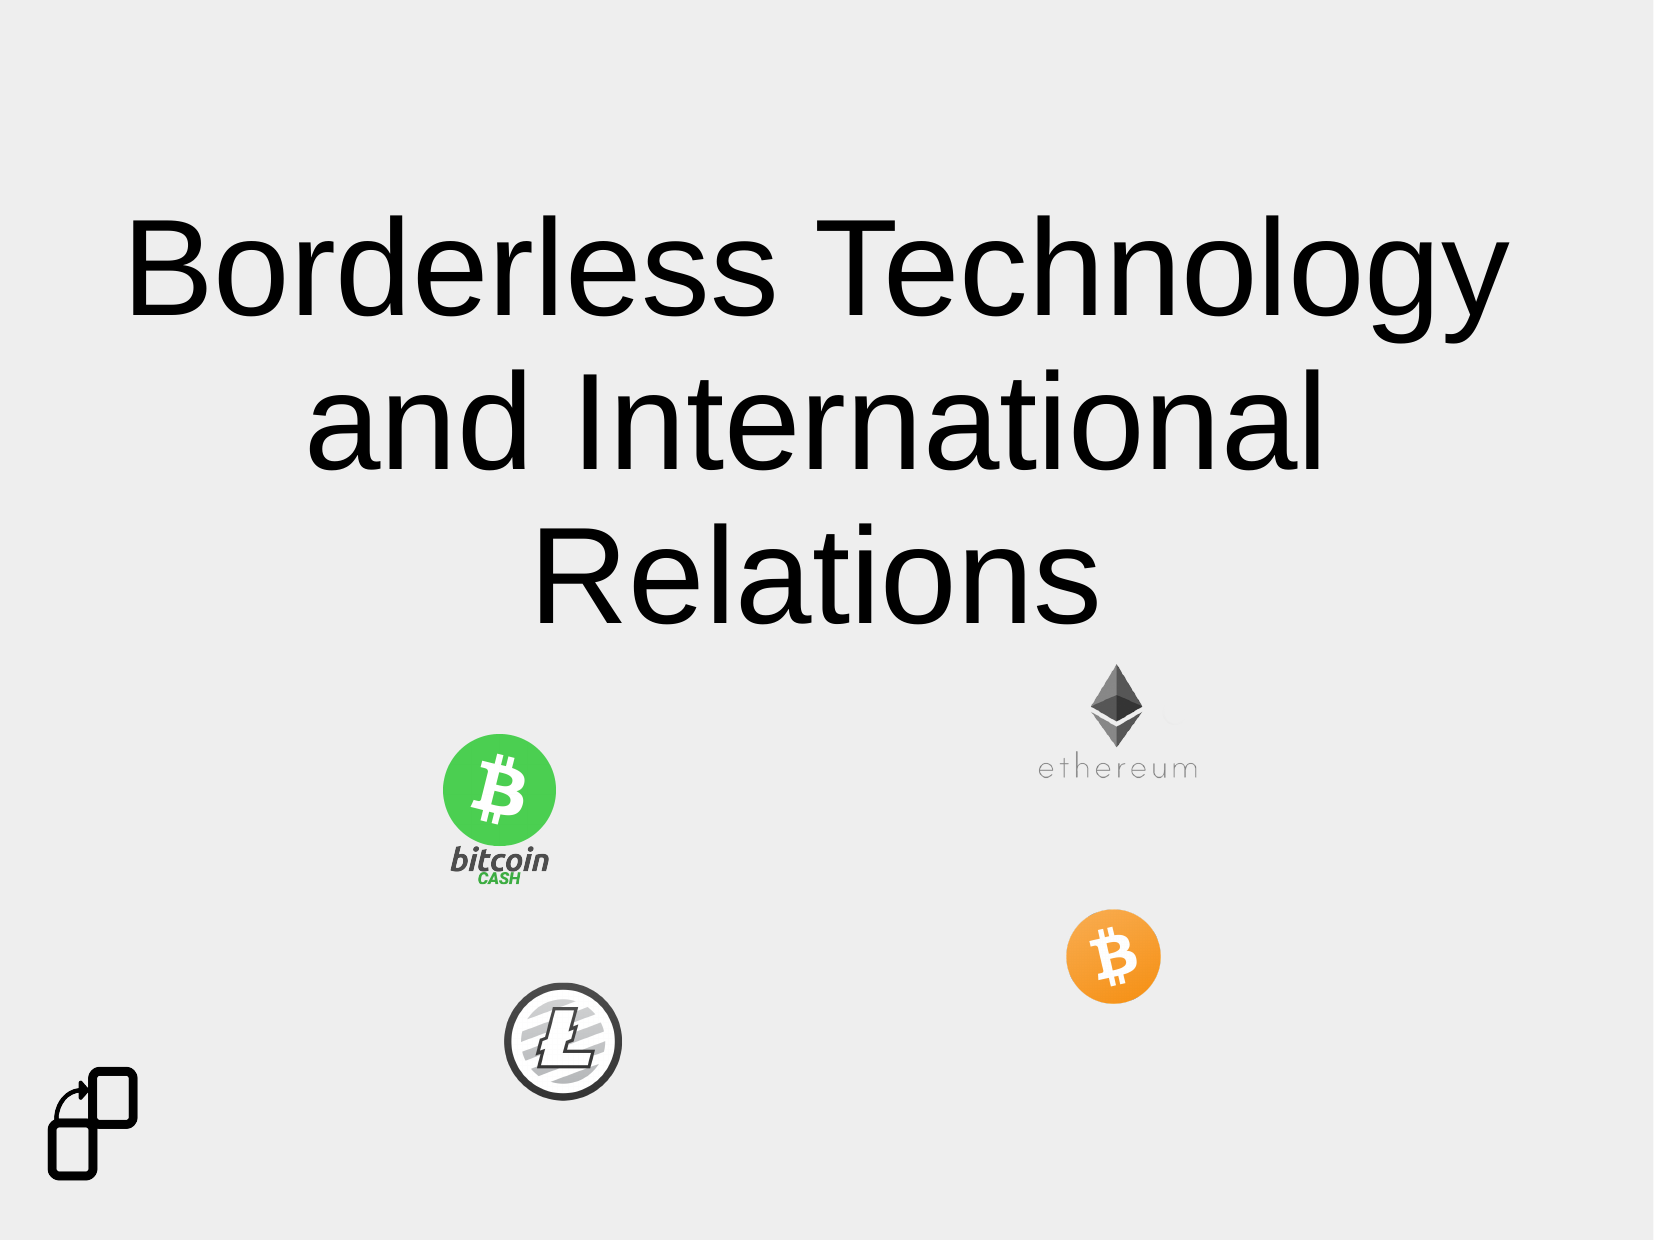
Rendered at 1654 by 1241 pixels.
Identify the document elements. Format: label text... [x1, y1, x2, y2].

title Borderless Technology and International Relations [64, 54, 1569, 790]
picture [443, 734, 556, 886]
picture [1035, 645, 1201, 811]
picture [30, 1062, 153, 1186]
picture [420, 656, 1021, 1186]
picture [1050, 893, 1177, 1021]
